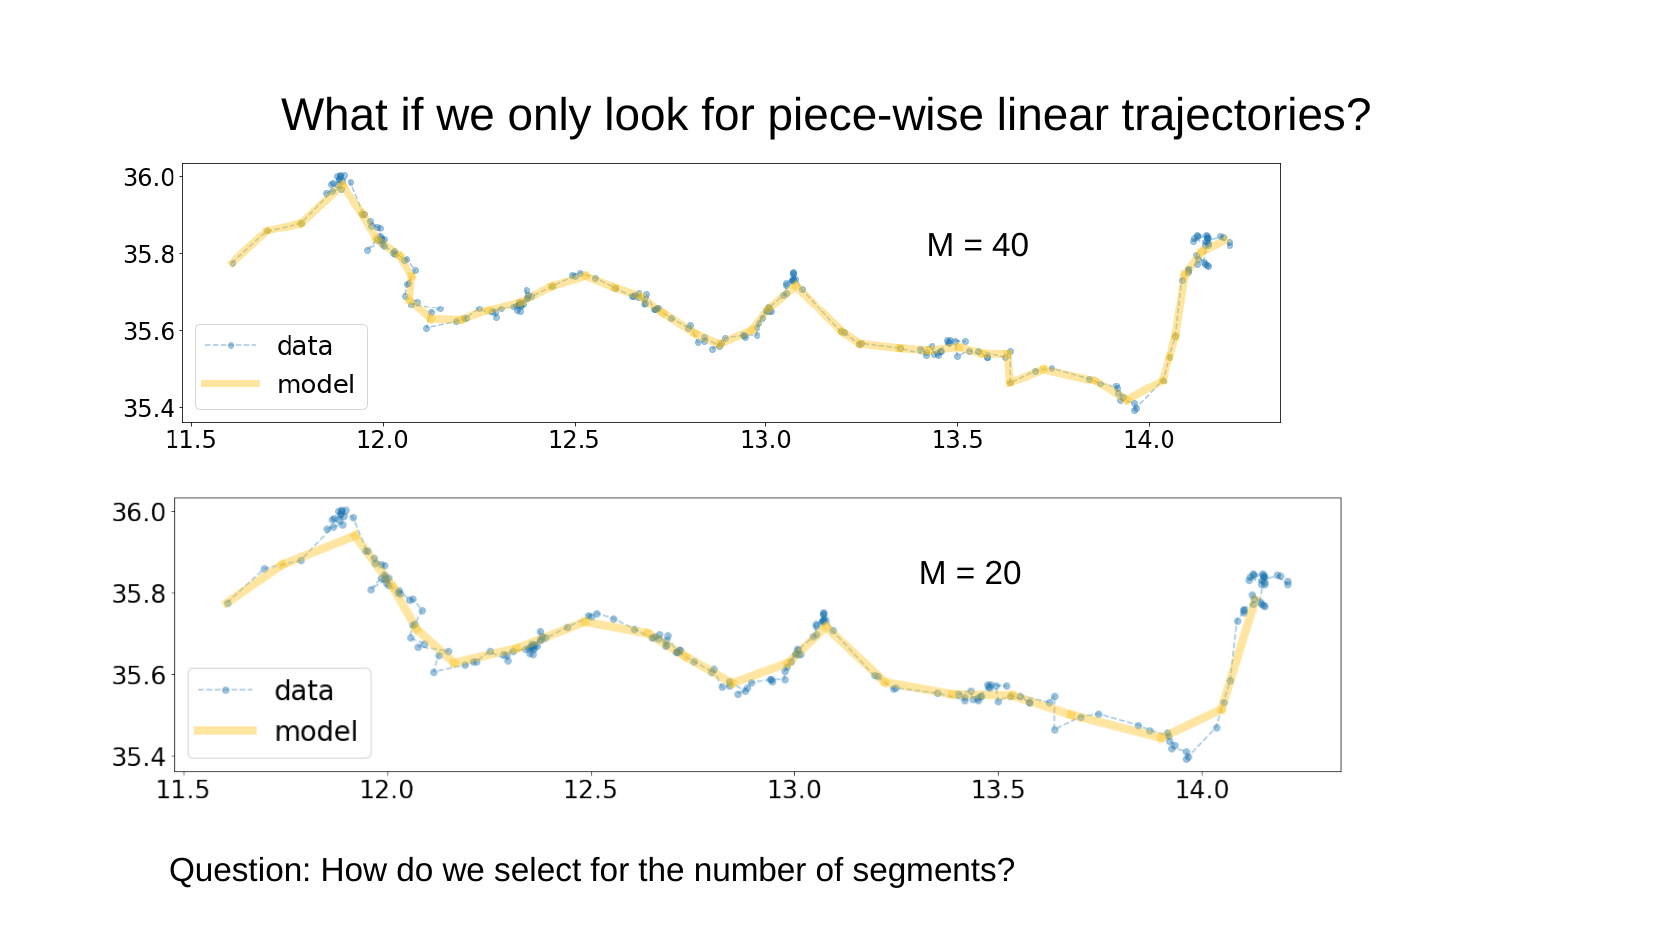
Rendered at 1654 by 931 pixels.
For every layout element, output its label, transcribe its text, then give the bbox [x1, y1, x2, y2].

text_box M = 40 [911, 218, 1314, 318]
picture [115, 156, 1286, 459]
text_box M = 20 [904, 546, 1306, 646]
title What if we only look for piece-wise linear trajectories? [82, 37, 1571, 193]
picture [103, 490, 1348, 811]
text_box Question: How do we select for the number of segments? [154, 843, 1557, 931]
